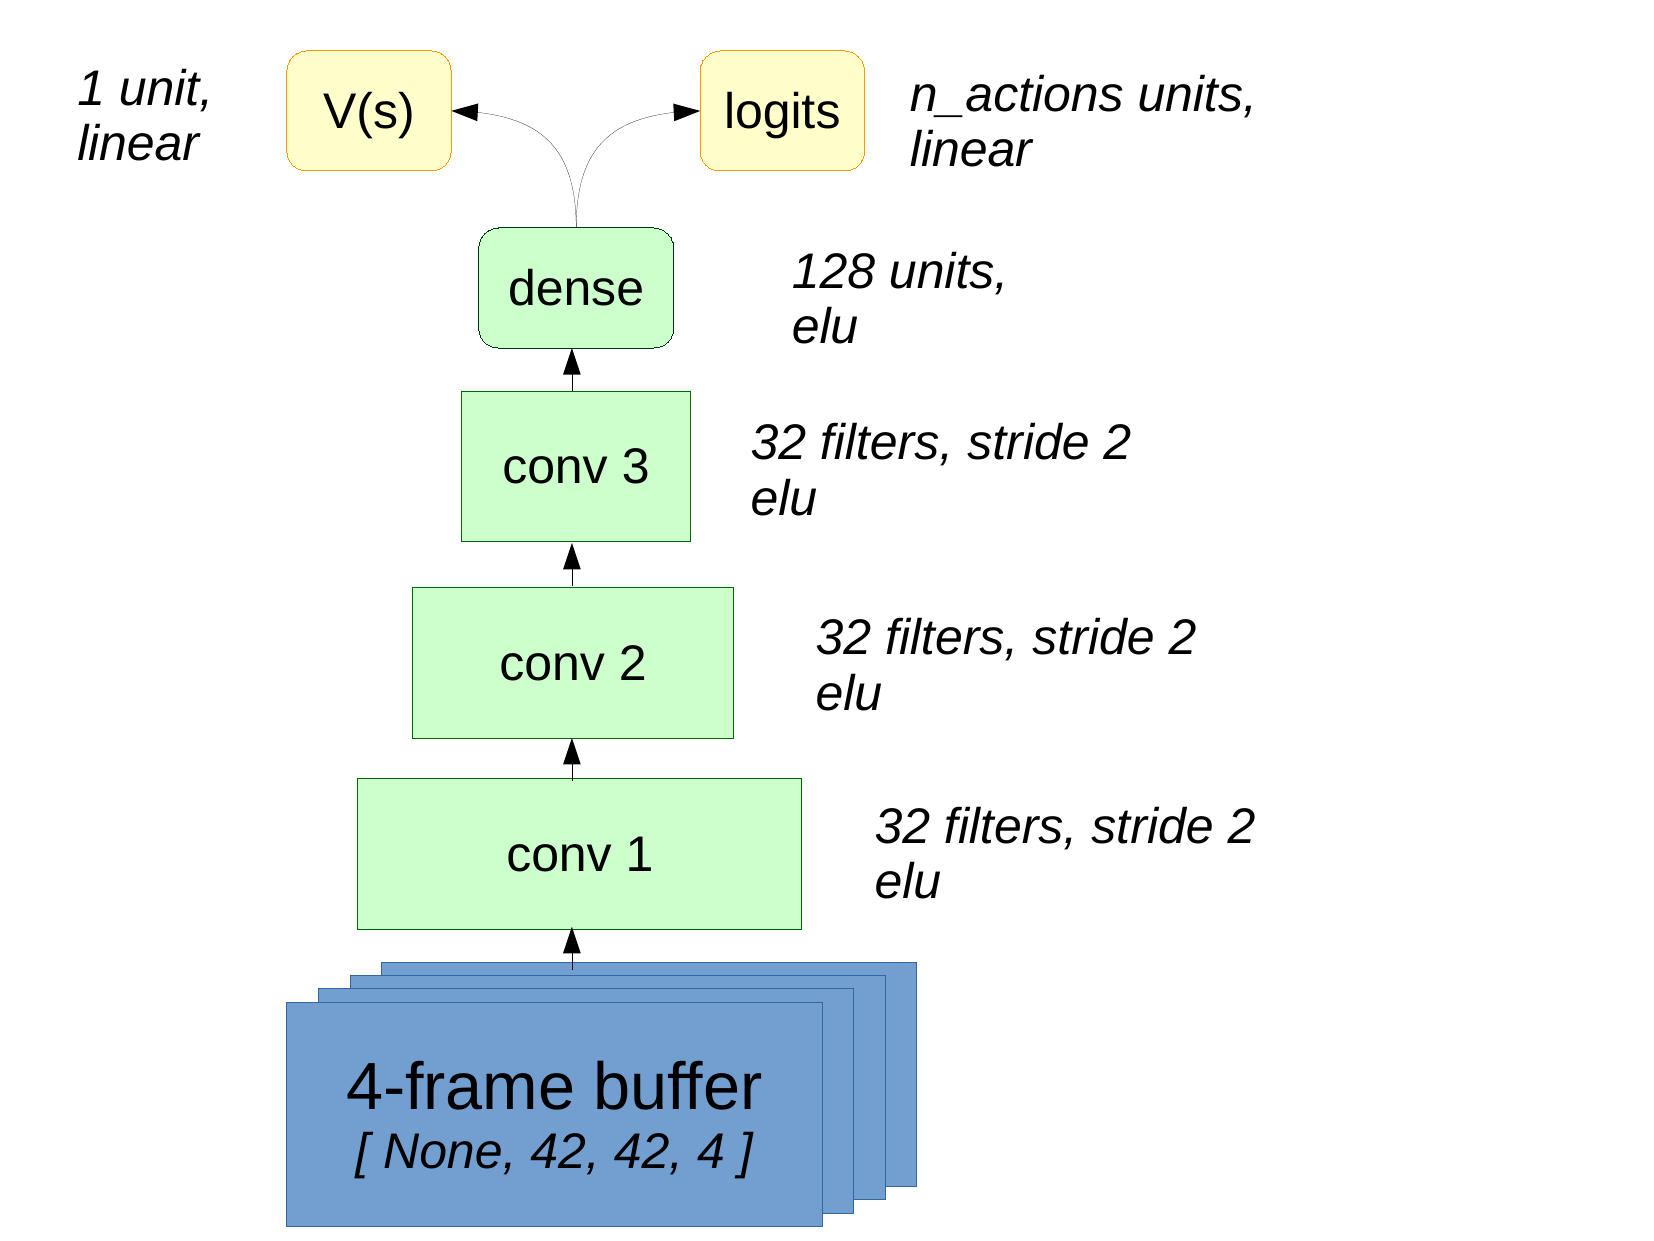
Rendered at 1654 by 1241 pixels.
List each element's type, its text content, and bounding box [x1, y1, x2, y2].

text_box conv 1 [357, 778, 802, 930]
text_box 32 filters, stride 2 elu [800, 601, 1370, 728]
text_box 32 filters, stride 2 elu [735, 406, 1306, 533]
text_box conv 2 [412, 587, 734, 739]
text_box logits [700, 50, 865, 171]
text_box conv 3 [461, 391, 691, 542]
text_box 4 images buffer [350, 975, 886, 1200]
text_box dense [478, 227, 674, 349]
text_box 4-frame buffer [ None, 42, 42, 4 ] [286, 1002, 823, 1227]
text_box 32 filters, stride 2 elu [859, 790, 1430, 917]
text_box 4 images buffer [318, 988, 854, 1214]
text_box 128 units, elu [777, 235, 1347, 362]
text_box n_actions units, linear [895, 58, 1465, 185]
text_box 4 images buffer [381, 962, 917, 1187]
text_box 1 unit, linear [62, 52, 632, 179]
